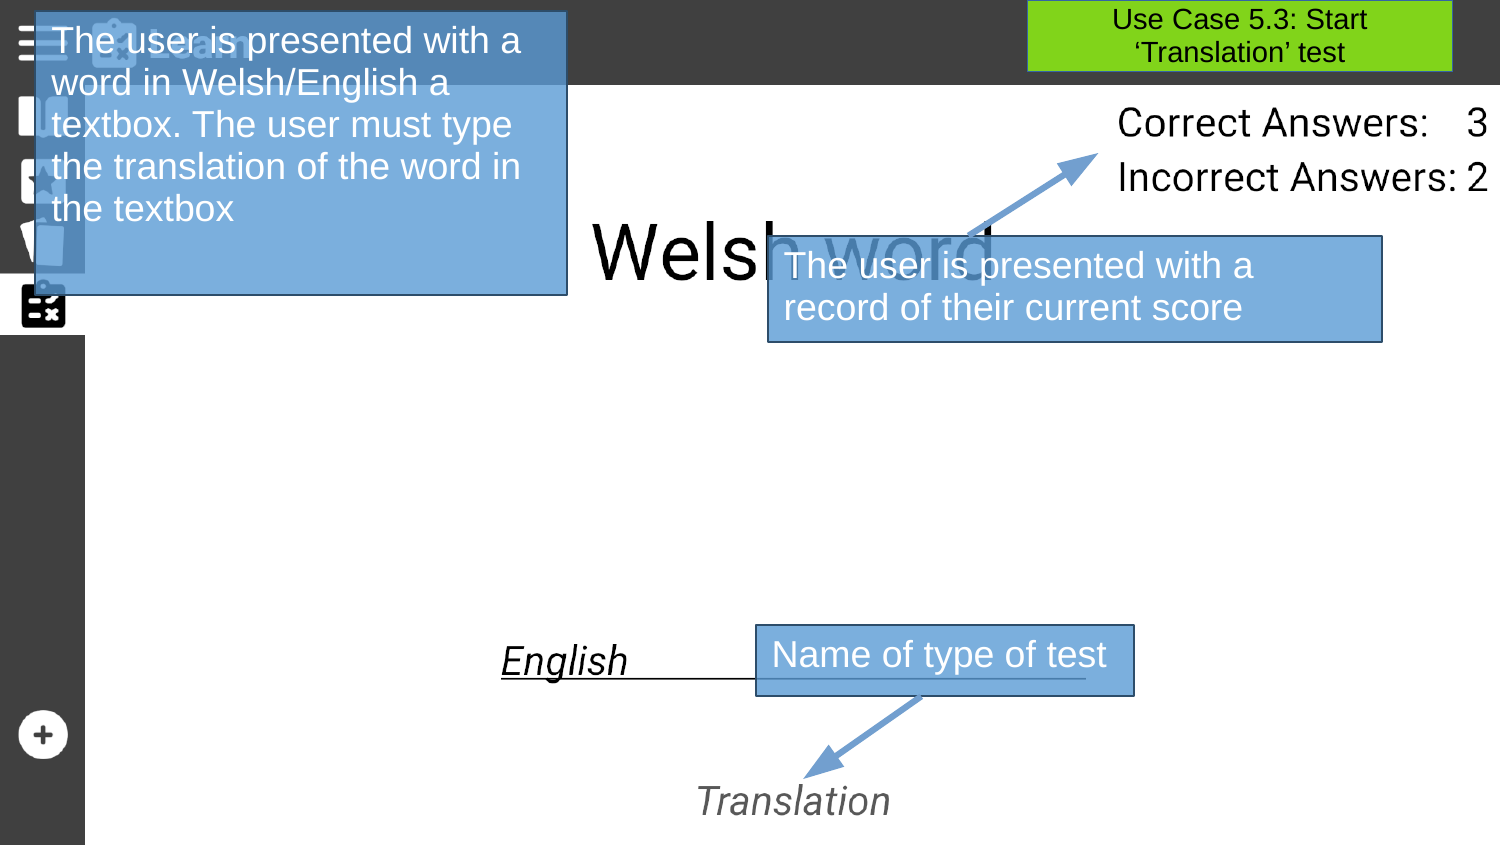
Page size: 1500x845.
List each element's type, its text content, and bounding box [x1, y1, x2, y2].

text_box Use Case 5.3: Start ‘Translation’ test [1027, 0, 1453, 72]
picture [0, 0, 1500, 845]
text_box The user is presented with a record of their current score [767, 235, 1382, 342]
text_box The user is presented with a word in Welsh/English a textbox. The user must type the translation of the word in the textbox [35, 11, 568, 295]
text_box Name of type of test [755, 625, 1134, 697]
